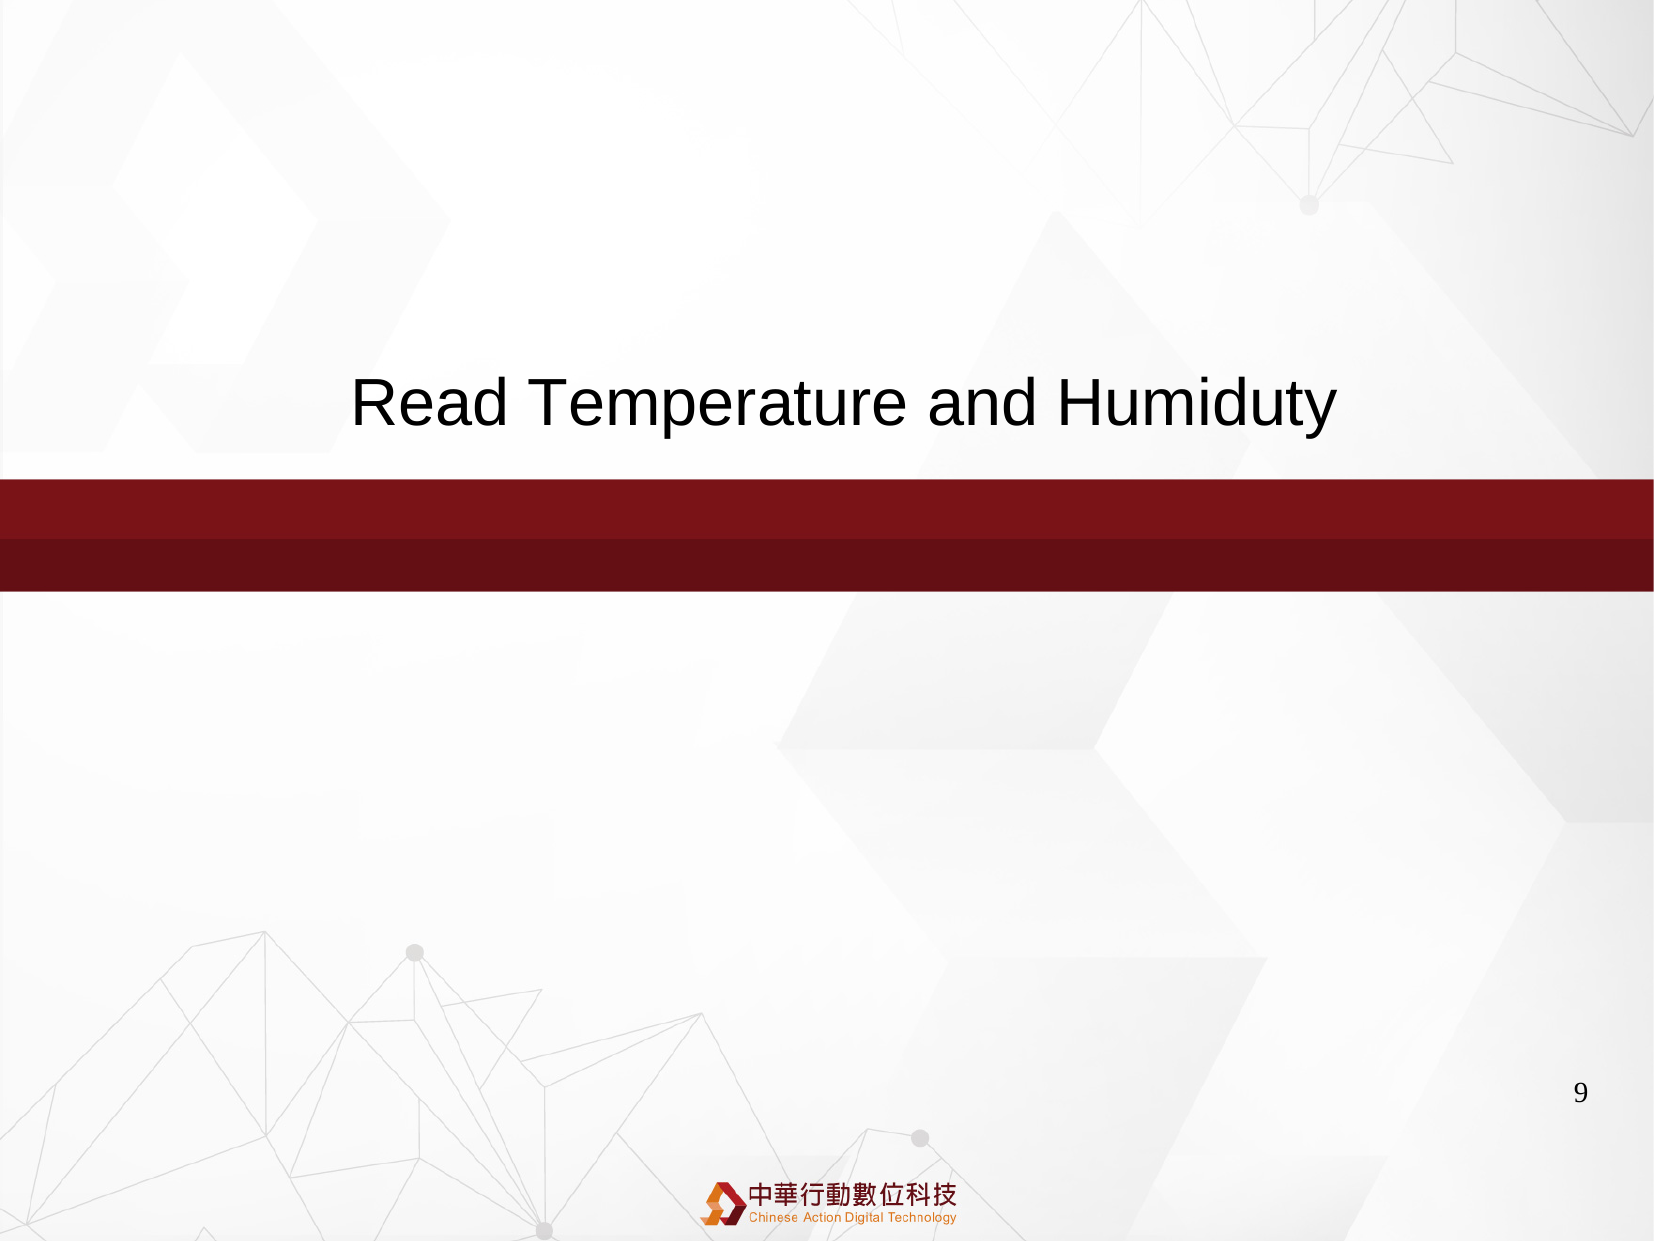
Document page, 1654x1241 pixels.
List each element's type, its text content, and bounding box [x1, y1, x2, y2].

subtitle Read Temperature and Humiduty [118, 324, 1571, 481]
picture [0, 0, 1654, 1241]
